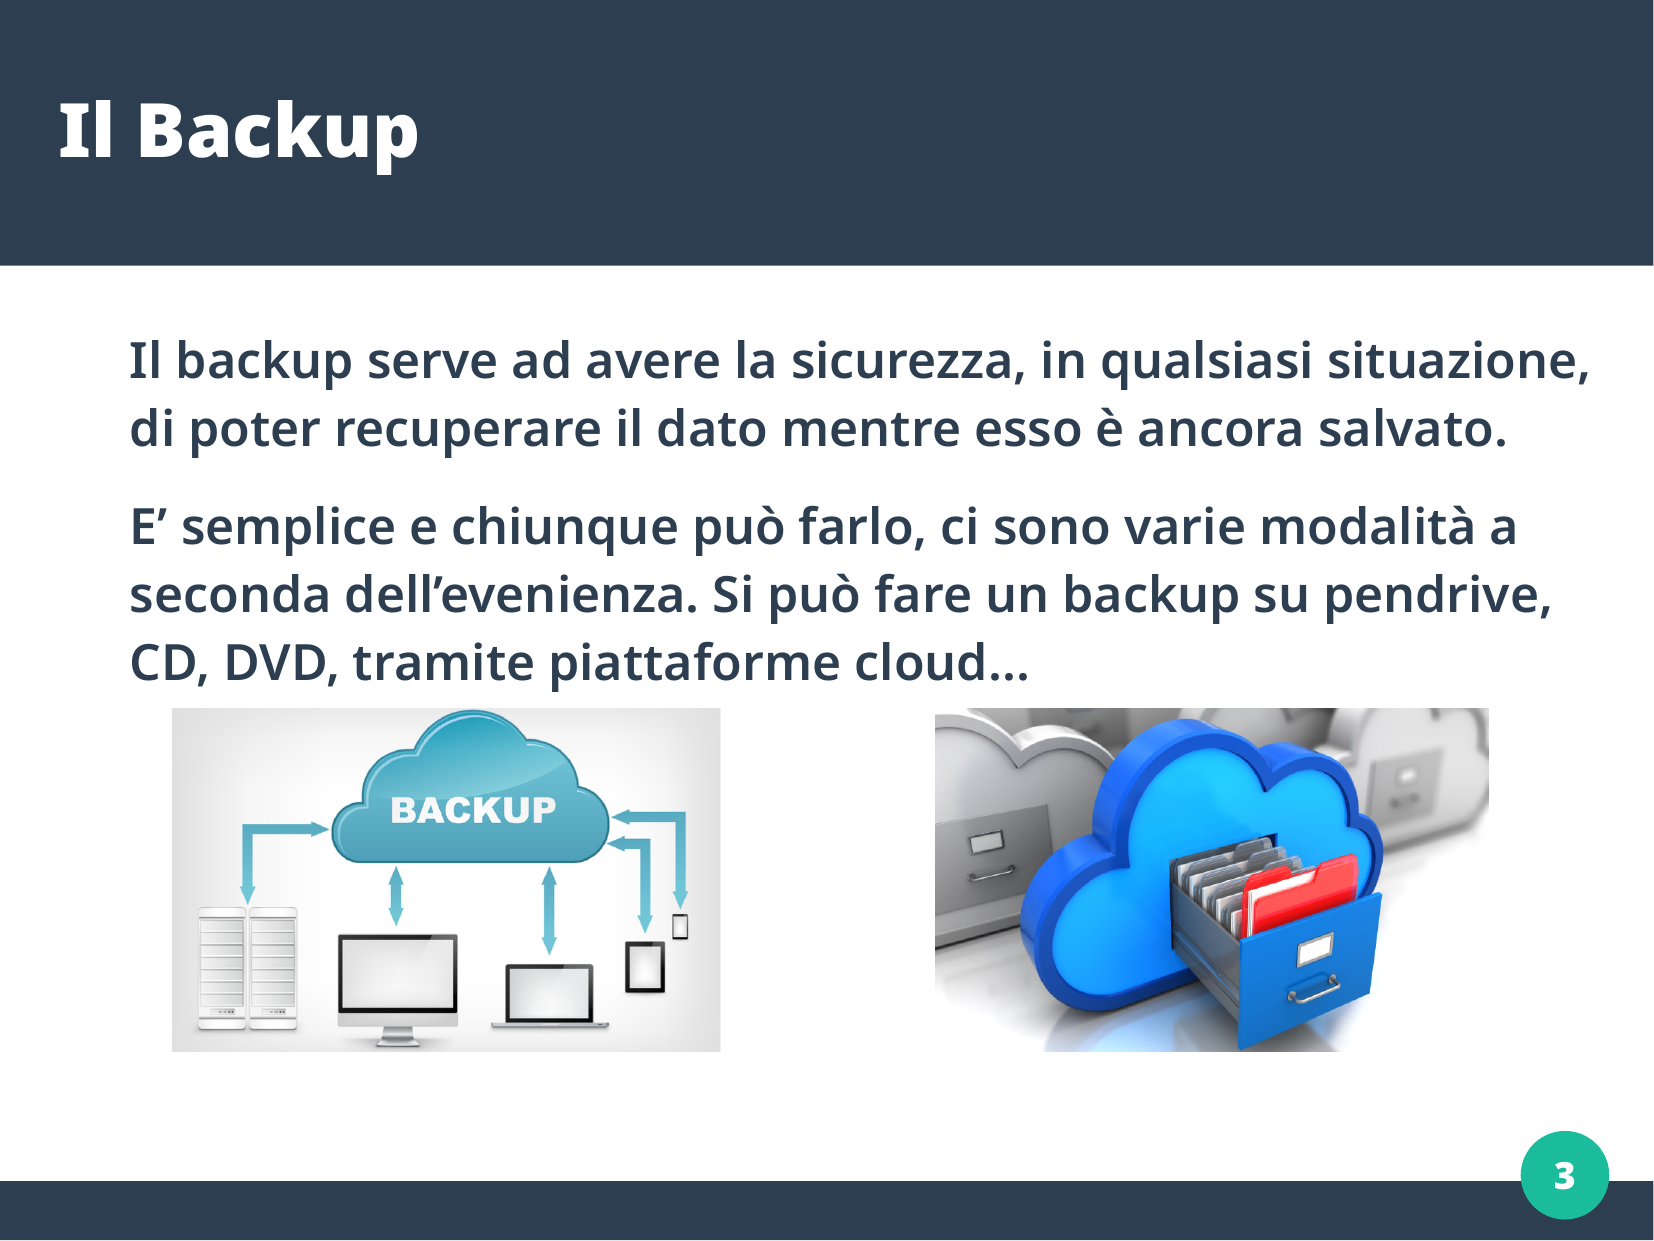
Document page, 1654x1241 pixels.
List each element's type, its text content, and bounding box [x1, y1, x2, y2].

list Il backup serve ad avere la sicurezza, in qualsiasi situazione, di poter recuperare il dato mentre esso è ancora salvato. E’ semplice e chiunque può farlo, ci sono varie modalità a seconda dell’evenienza. Si può fare un backup su pendrive, CD, DVD, tramite piattaforme cloud... [59, 324, 1595, 1152]
picture [172, 708, 721, 1052]
title Il Backup [59, 49, 1595, 207]
picture [935, 708, 1489, 1052]
